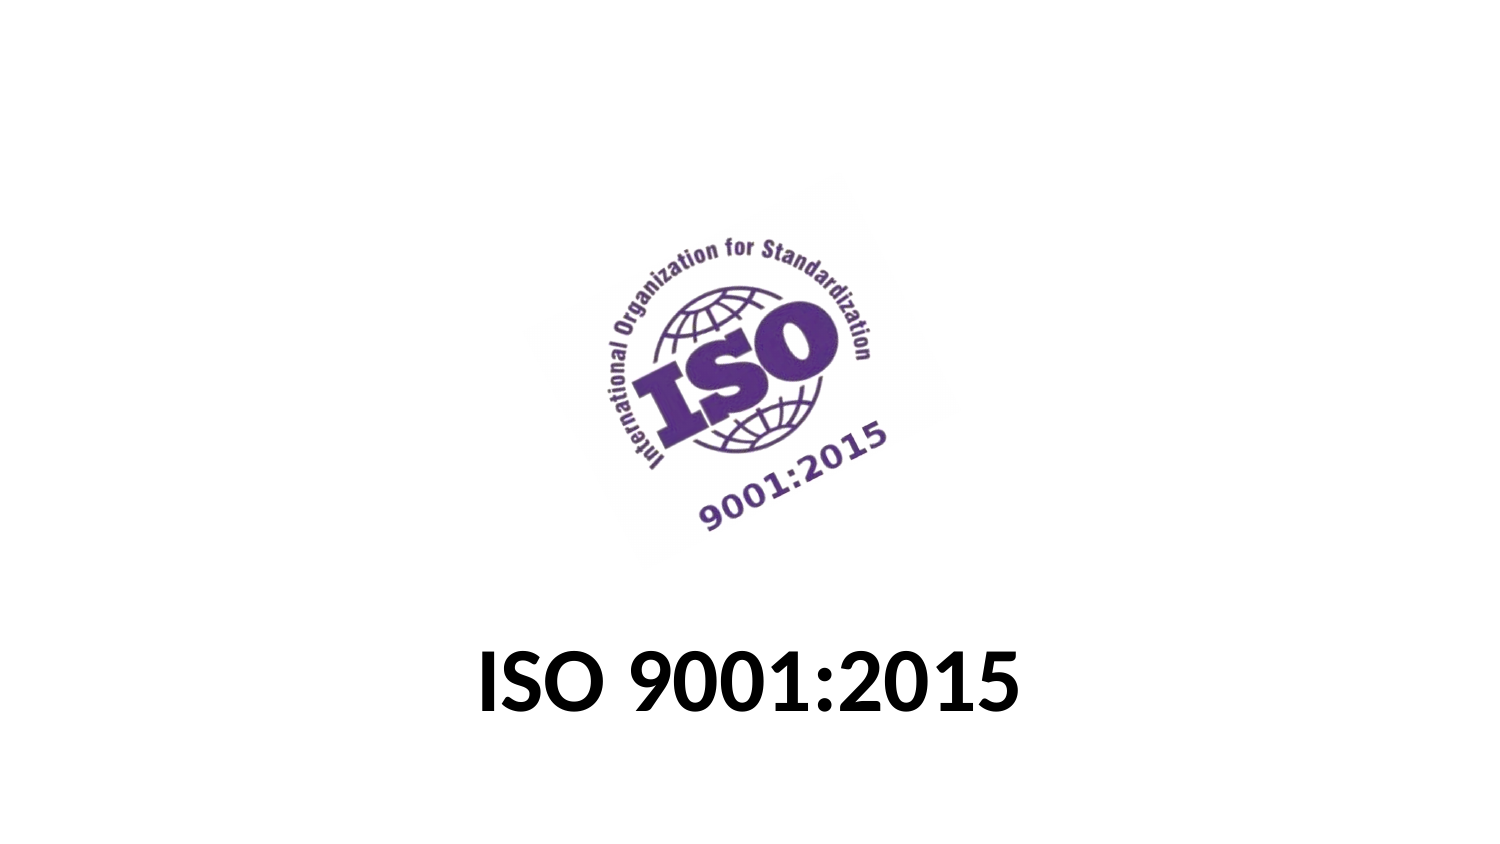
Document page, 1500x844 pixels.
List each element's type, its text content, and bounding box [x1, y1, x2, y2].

title ISO 9001:2015 [0, 600, 1500, 764]
picture [522, 171, 961, 571]
